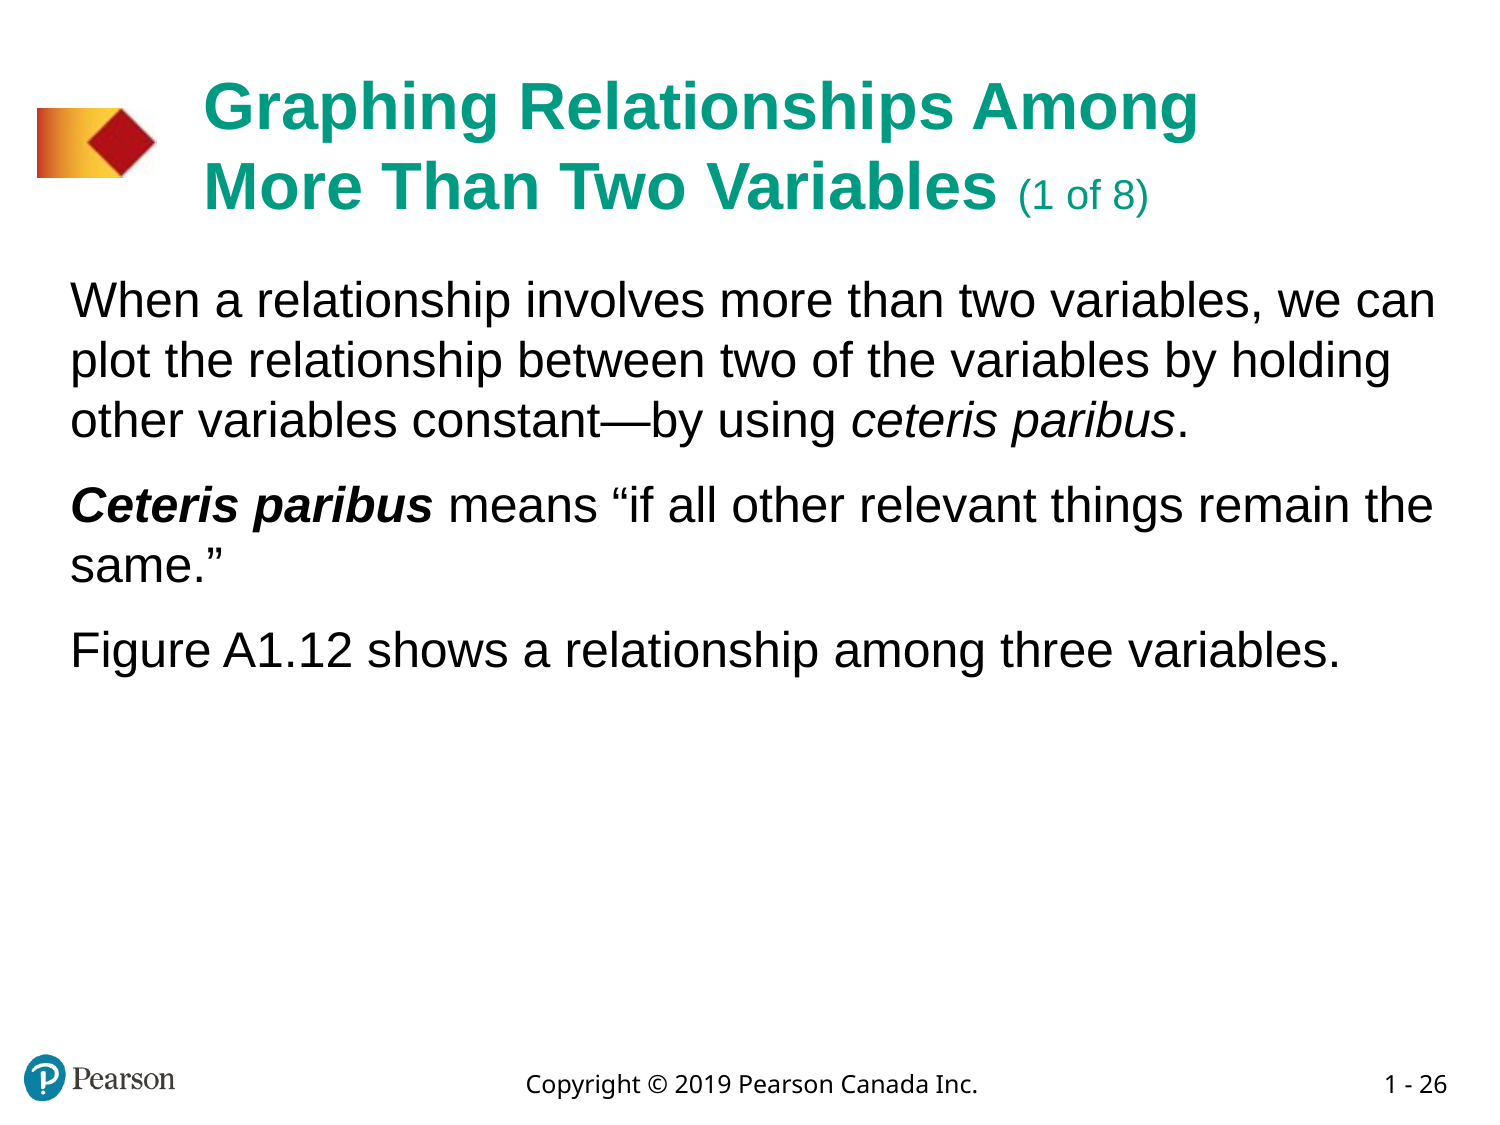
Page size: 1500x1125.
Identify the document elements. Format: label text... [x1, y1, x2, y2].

picture [31, 1063, 59, 1095]
list When a relationship involves more than two variables, we can plot the relationship between two of the variables by holding other variables constant—by using ceteris paribus. Ceteris paribus means “if all other relevant things remain the same.” Figure A1.12 shows a relationship among three variables. [37, 259, 1463, 1038]
title Graphing Relationships Among More Than Two Variables (1 of 8) [188, 50, 1364, 236]
picture [37, 108, 157, 178]
picture [24, 1084, 35, 1101]
picture [49, 1054, 175, 1101]
picture [24, 1054, 43, 1074]
